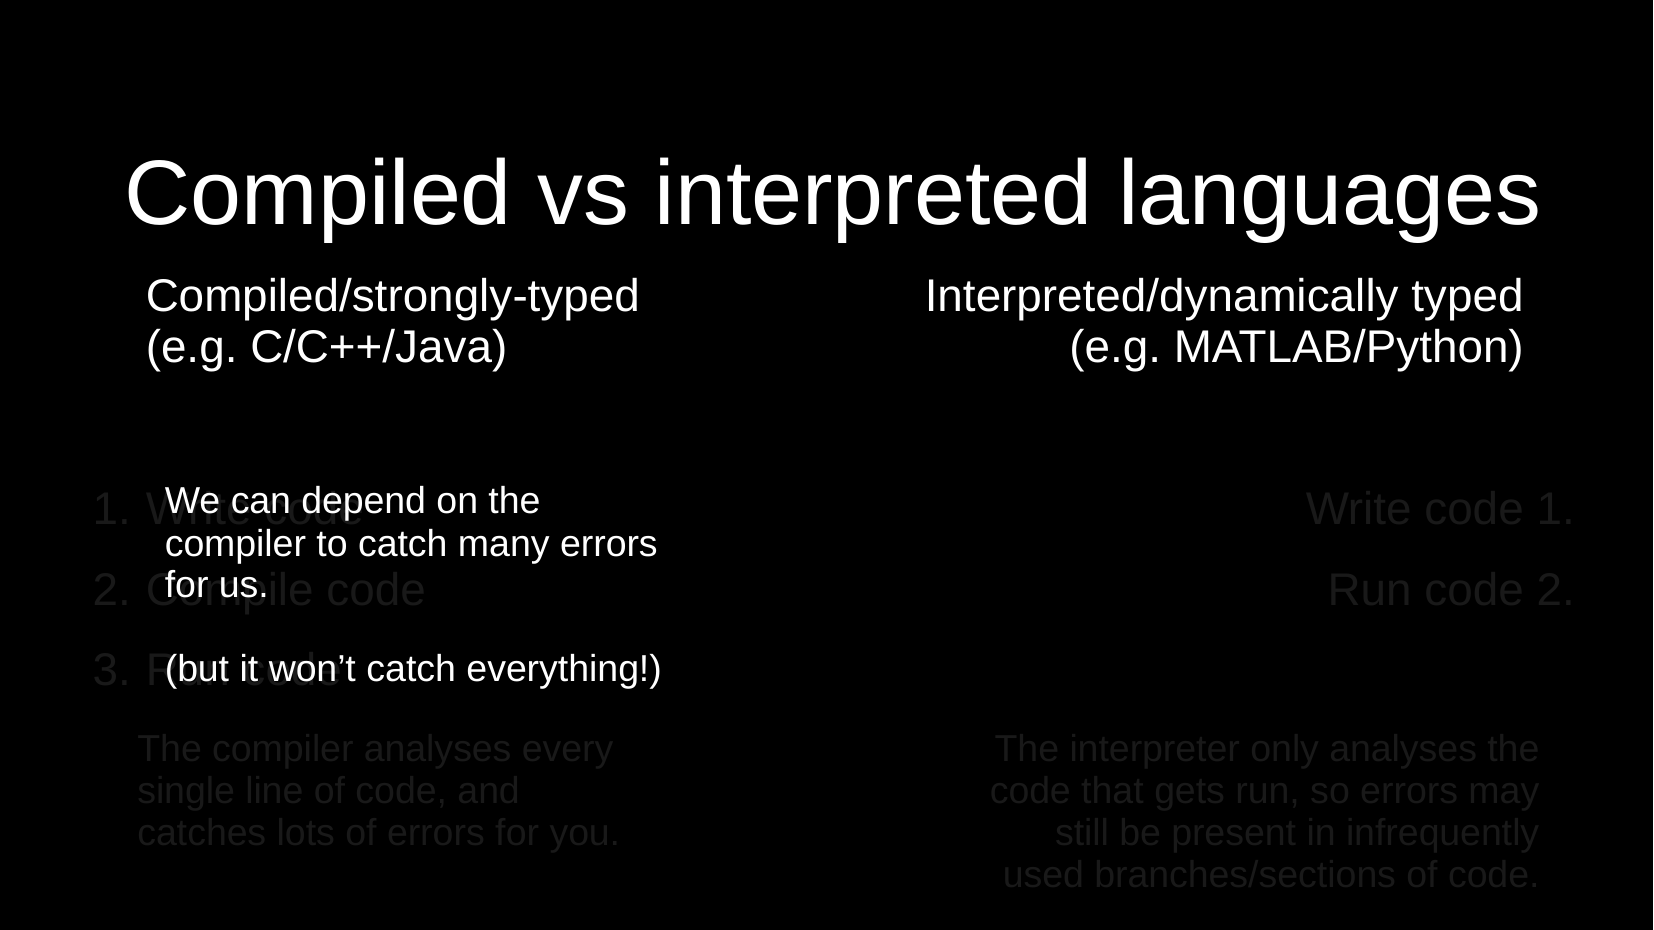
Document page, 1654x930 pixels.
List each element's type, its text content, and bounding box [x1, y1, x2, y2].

title Compiled vs interpreted languages [90, 114, 1578, 270]
list Interpreted/dynamically typed (e.g. MATLAB/Python) Write code 1. Run code 2. [840, 269, 1576, 390]
text_box We can depend on the compiler to catch many errors for us. (but it won’t catch everything!) [150, 472, 691, 740]
list Compiled/strongly-typed (e.g. C/C++/Java) Write code Compile code Run code [75, 269, 811, 390]
text_box [30, 390, 1621, 916]
